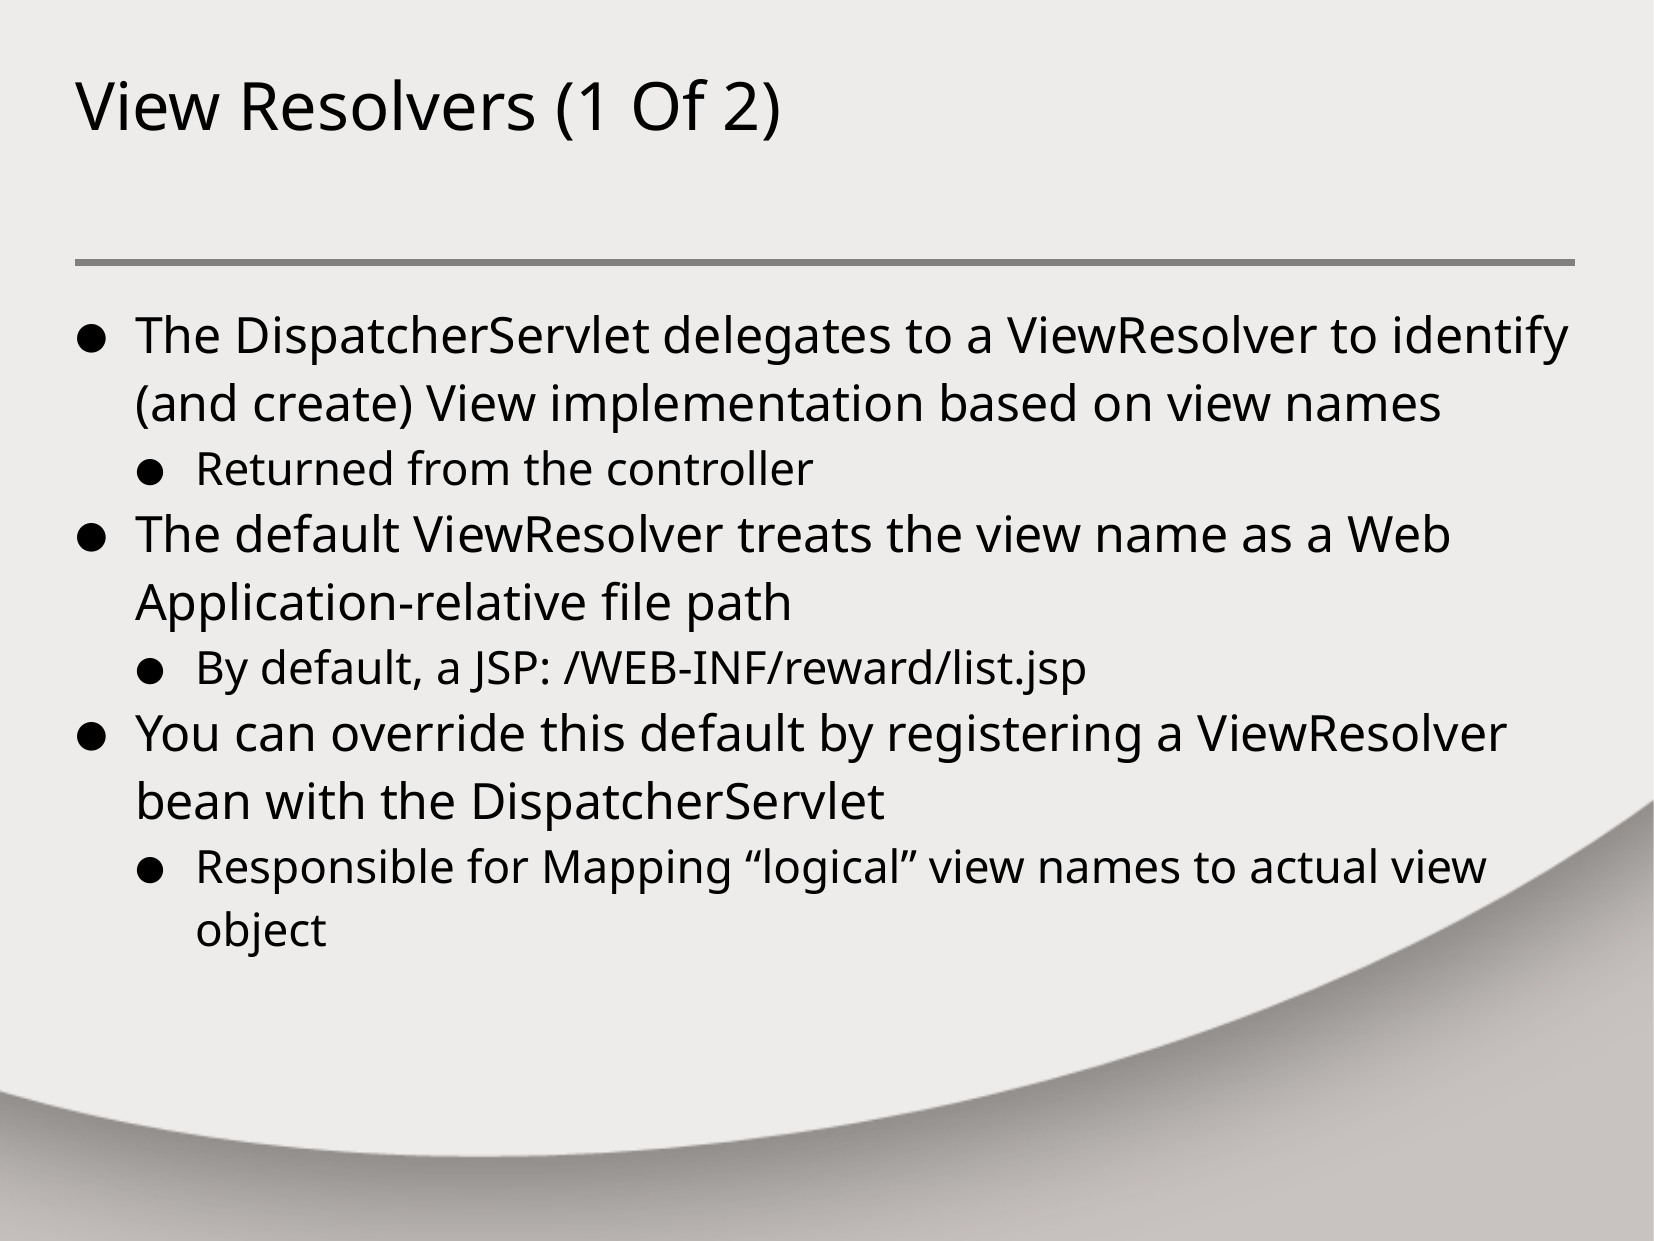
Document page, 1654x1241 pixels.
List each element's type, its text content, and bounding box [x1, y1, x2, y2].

picture [0, 0, 1654, 1241]
list The DispatcherServlet delegates to a ViewResolver to identify (and create) View implementation based on view names Returned from the controller The default ViewResolver treats the view name as a Web Application-relative file path By default, a JSP: /WEB-INF/reward/list.jsp You can override this default by registering a ViewResolver bean with the DispatcherServlet Responsible for Mapping “logical” view names to actual view object [75, 300, 1576, 1163]
title View Resolvers (1 Of 2) [75, 75, 1576, 226]
